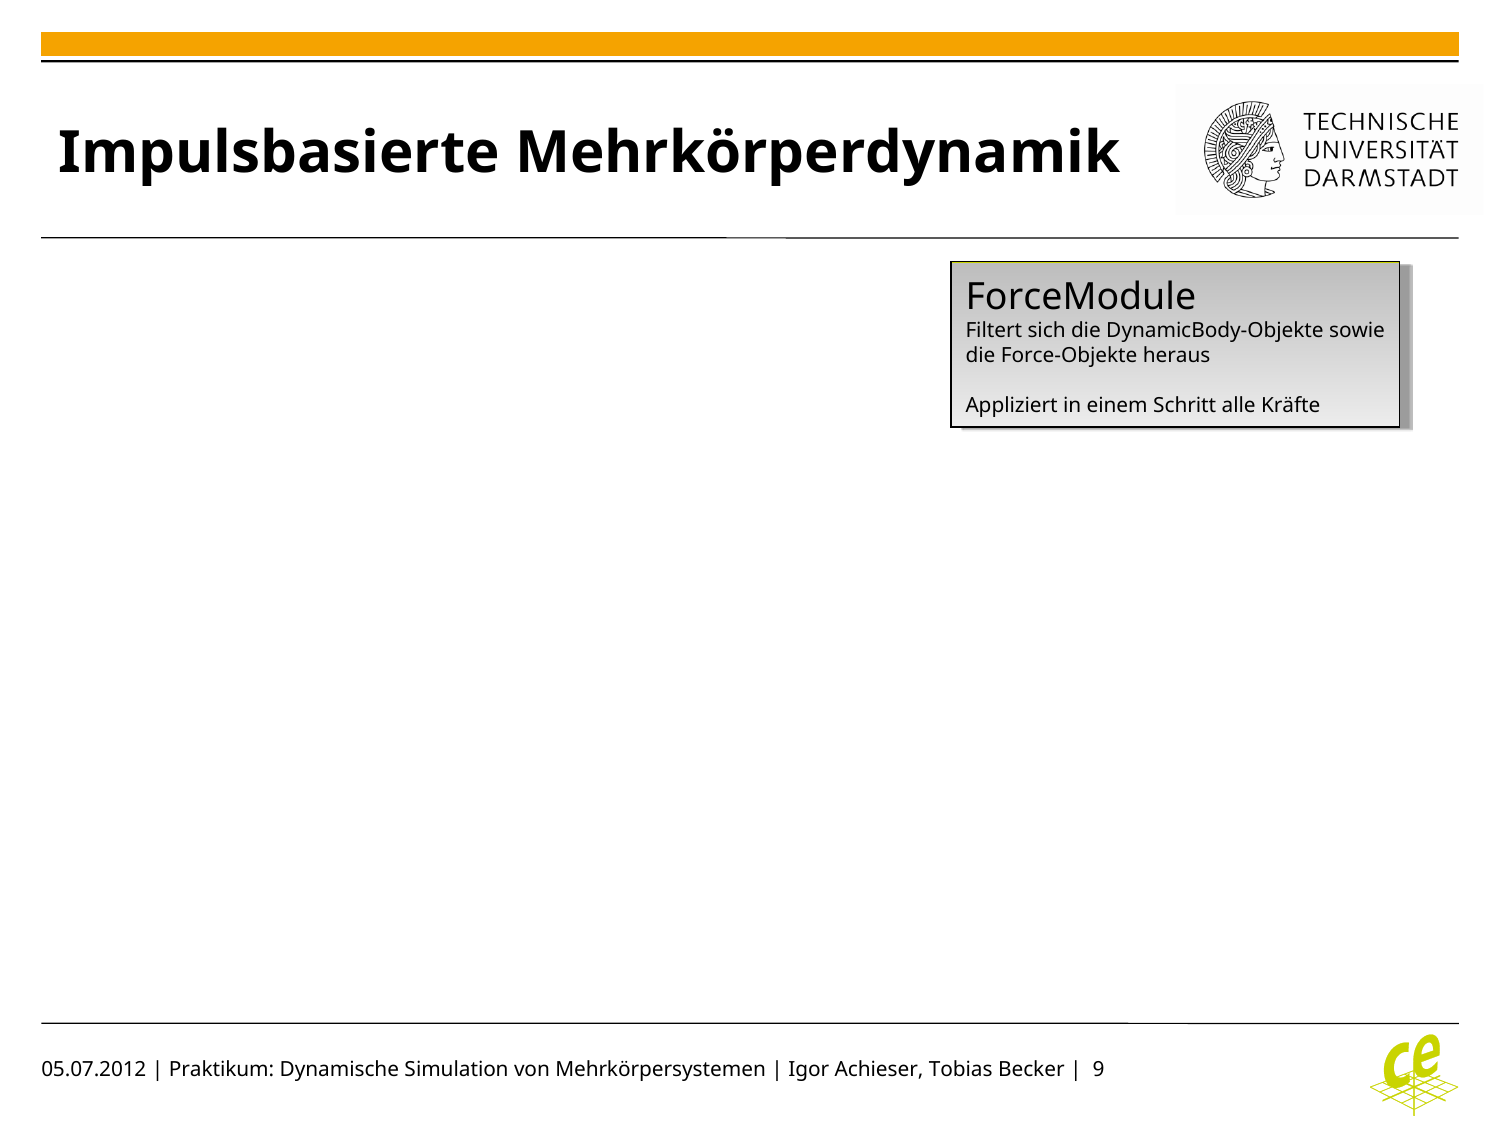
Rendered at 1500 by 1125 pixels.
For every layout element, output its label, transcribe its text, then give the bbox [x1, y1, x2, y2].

picture [1188, 84, 1484, 215]
text_box 05.07.2012 | Praktikum: Dynamische Simulation von Mehrkörpersystemen | Igor Achieser, Tobias Becker | <Nummer> [41, 1055, 1223, 1095]
text_box ForceModule Filtert sich die DynamicBody-Objekte sowie die Force-Objekte heraus Appliziert in einem Schritt alle Kräfte [950, 261, 1400, 428]
text_box Impulsbasierte Mehrkörperdynamik [58, 78, 1188, 220]
